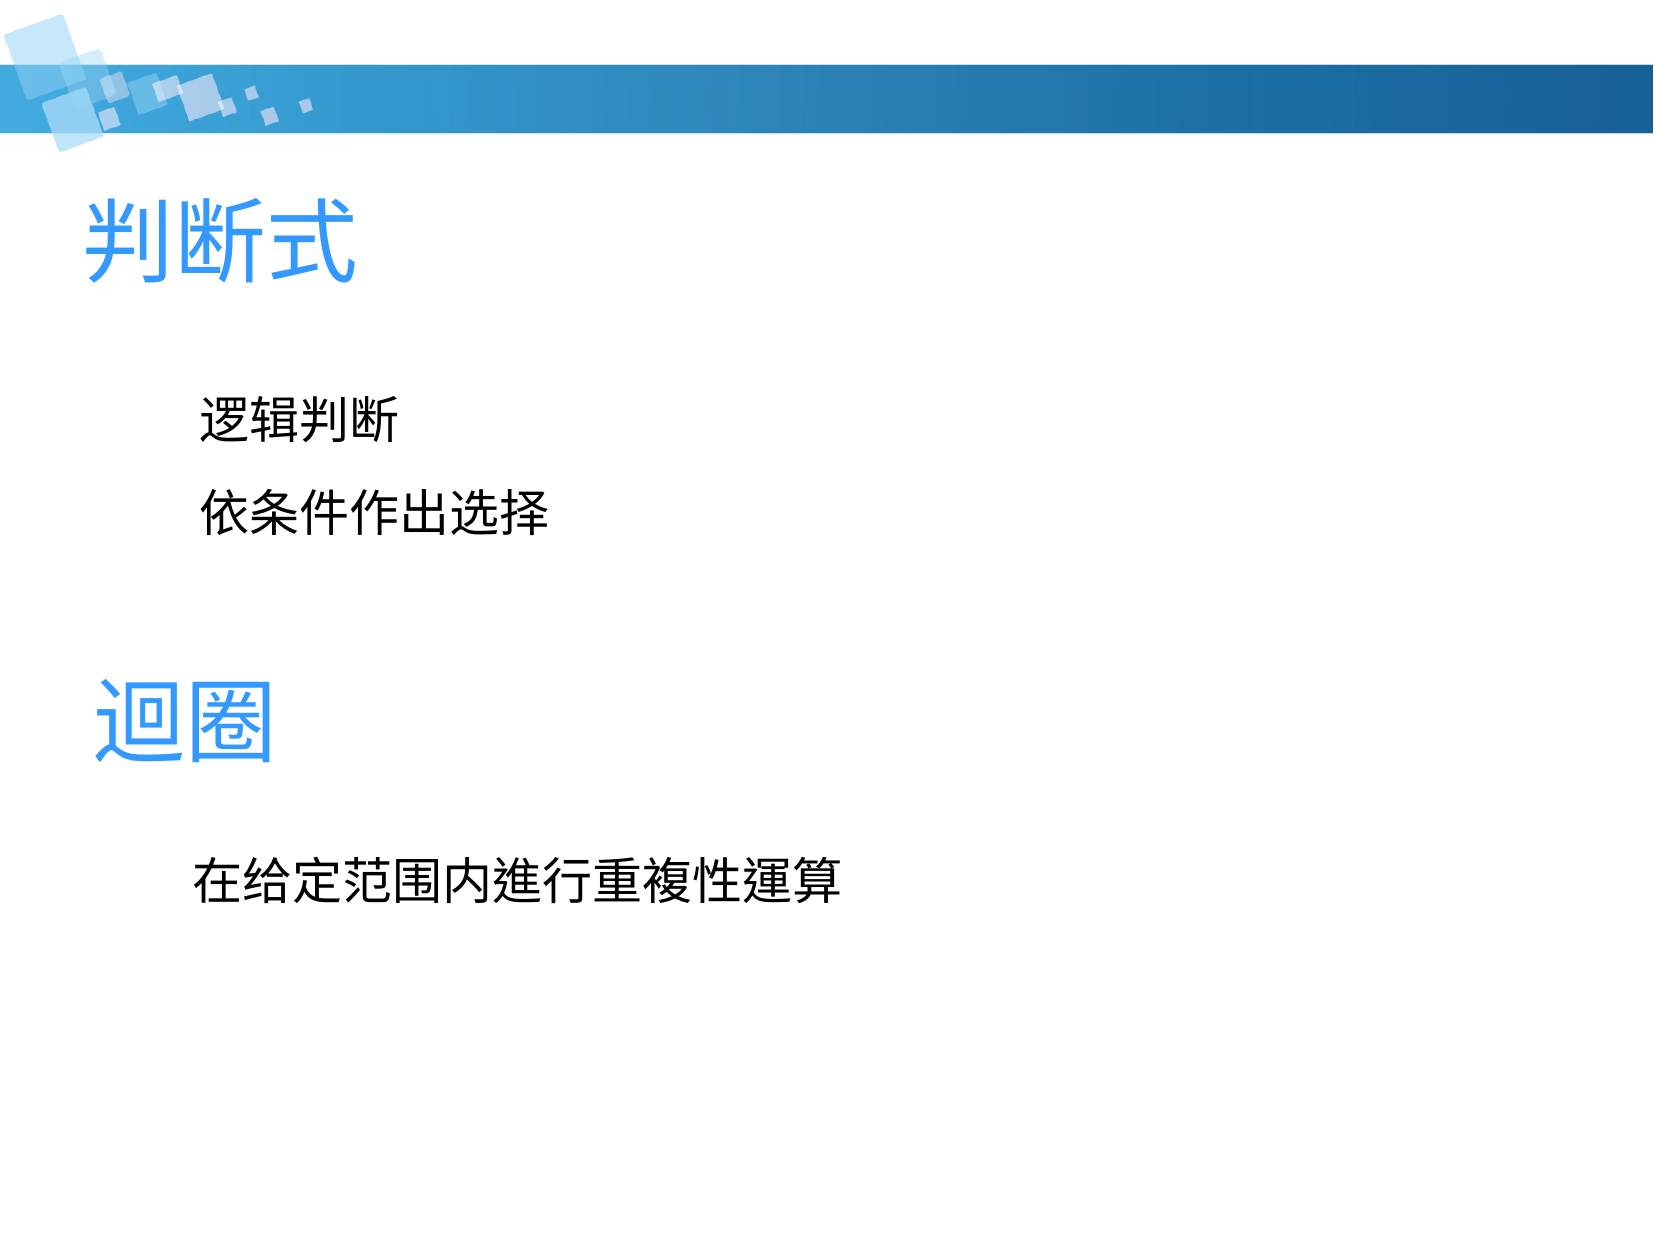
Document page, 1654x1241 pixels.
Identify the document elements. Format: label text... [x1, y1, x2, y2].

picture [0, 0, 1653, 1238]
text_box 在给定范围内進行重複性運算 [177, 830, 988, 986]
text_box 逻辑判断 依条件作出选择 [146, 369, 1654, 579]
title 迴圈 [93, 611, 1582, 819]
title 判断式 [82, 132, 1571, 340]
